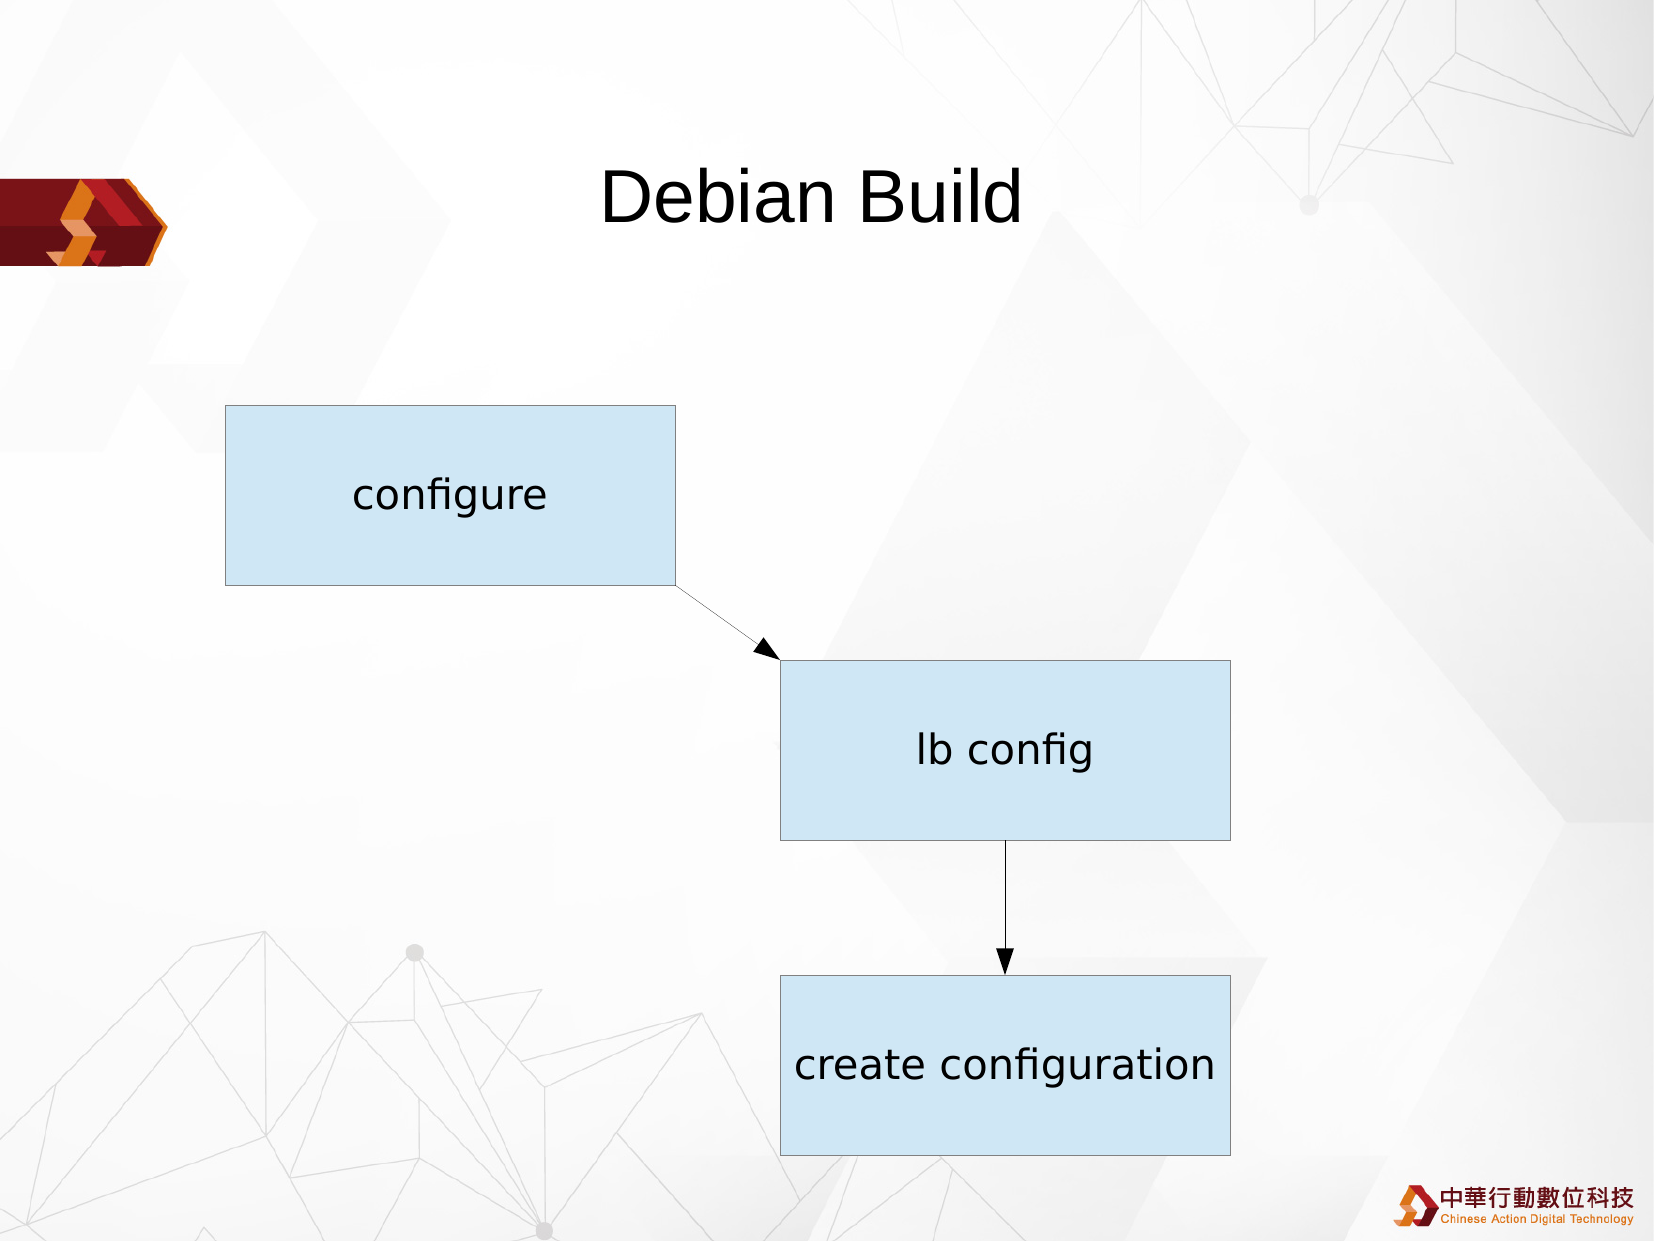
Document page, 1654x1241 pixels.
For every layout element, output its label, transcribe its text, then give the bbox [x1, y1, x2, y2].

picture [0, 0, 1654, 1241]
text_box lb config [780, 660, 1231, 841]
text_box configure [225, 405, 676, 586]
text_box create configuration [780, 975, 1231, 1156]
title Debian Build [118, 112, 1506, 281]
